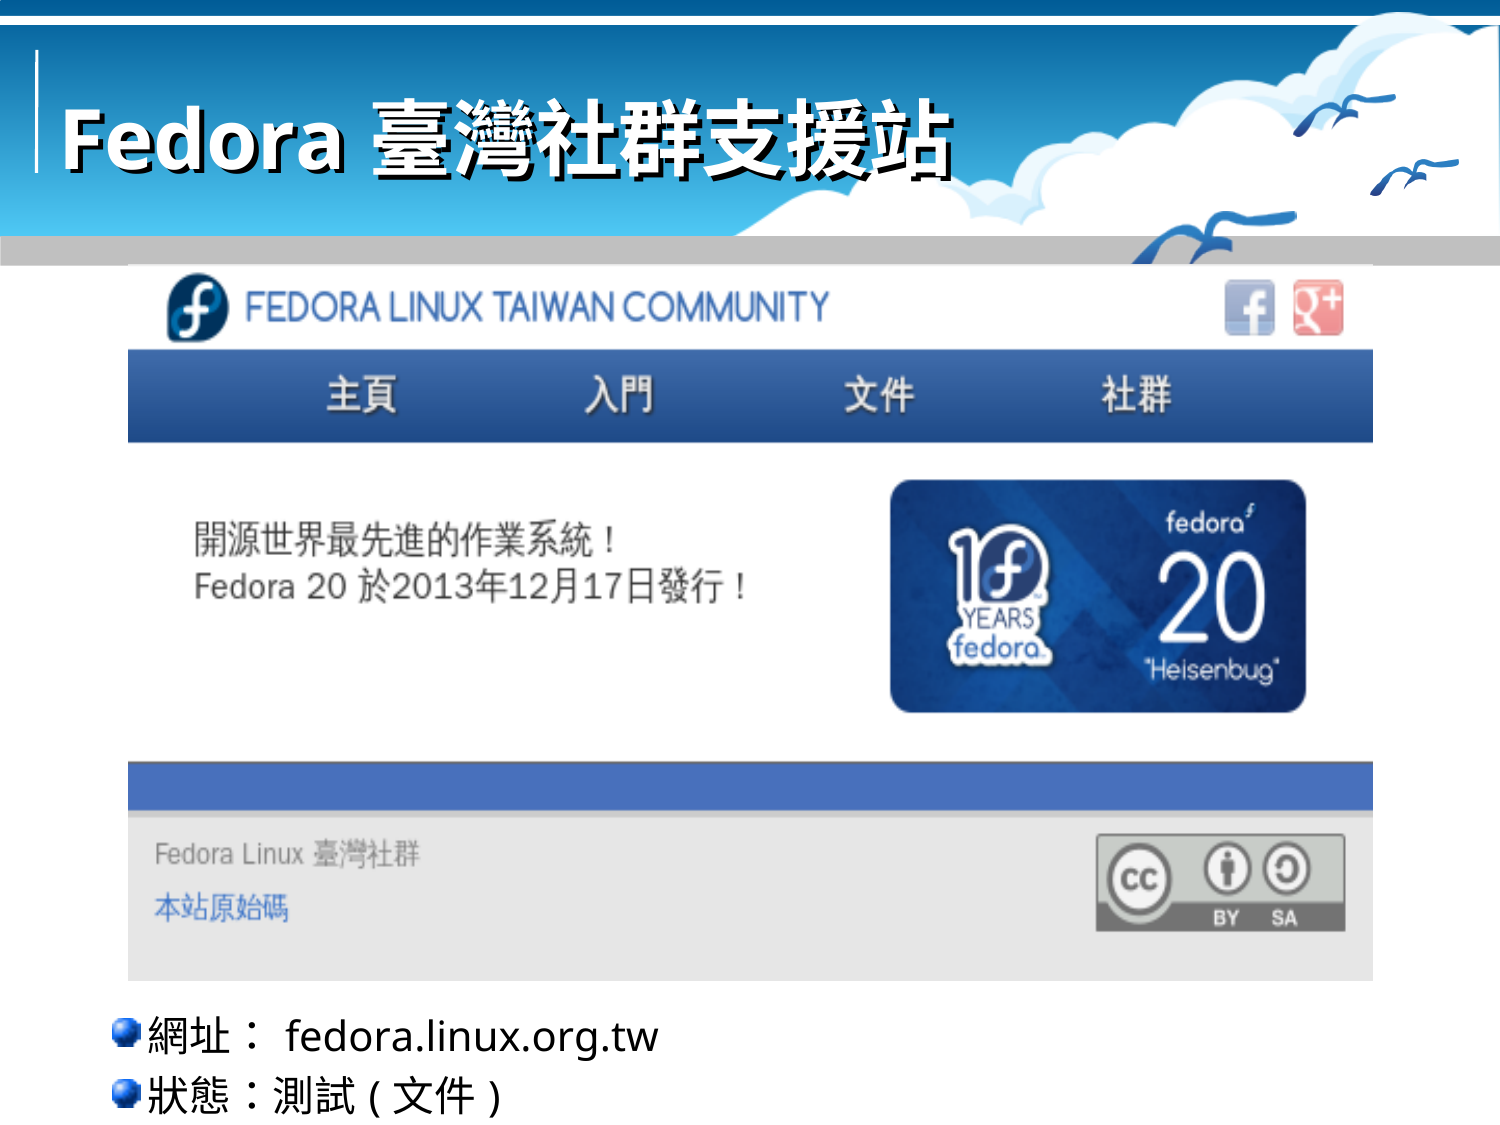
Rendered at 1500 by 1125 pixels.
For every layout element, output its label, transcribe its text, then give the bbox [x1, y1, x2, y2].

picture [112, 1098, 141, 1108]
picture [128, 12, 1500, 981]
text_box 網址：fedora.linux.org.tw 狀態：測試(文件) [97, 995, 1422, 1098]
title Fedora臺灣社群支援站 [59, 86, 1465, 186]
